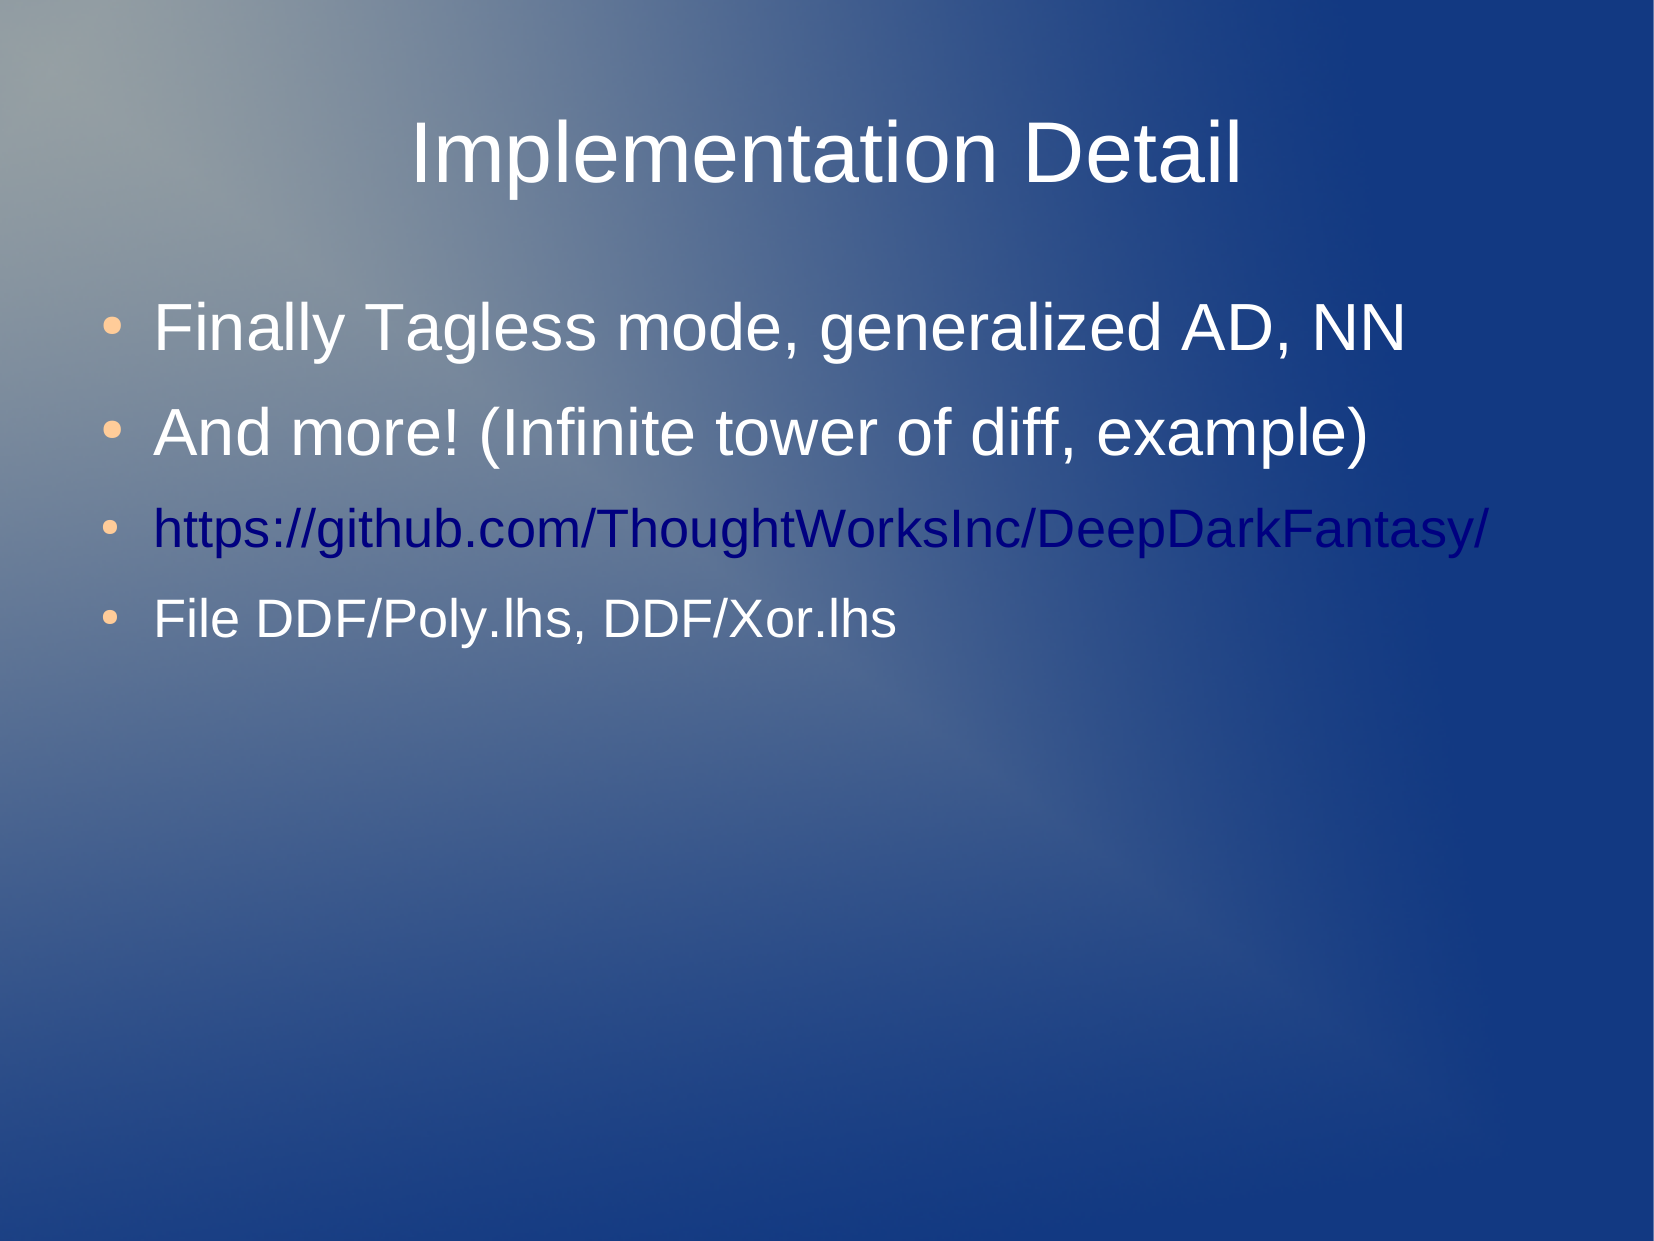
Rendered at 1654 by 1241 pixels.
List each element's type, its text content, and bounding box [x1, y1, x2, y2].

list Finally Tagless mode, generalized AD, NN And more! (Infinite tower of diff, example) https://github.com/ThoughtWorksInc/DeepDarkFantasy/ File DDF/Poly.lhs, DDF/Xor.lhs [82, 290, 1571, 1109]
title Implementation Detail [82, 49, 1571, 257]
picture [0, 0, 1654, 1241]
